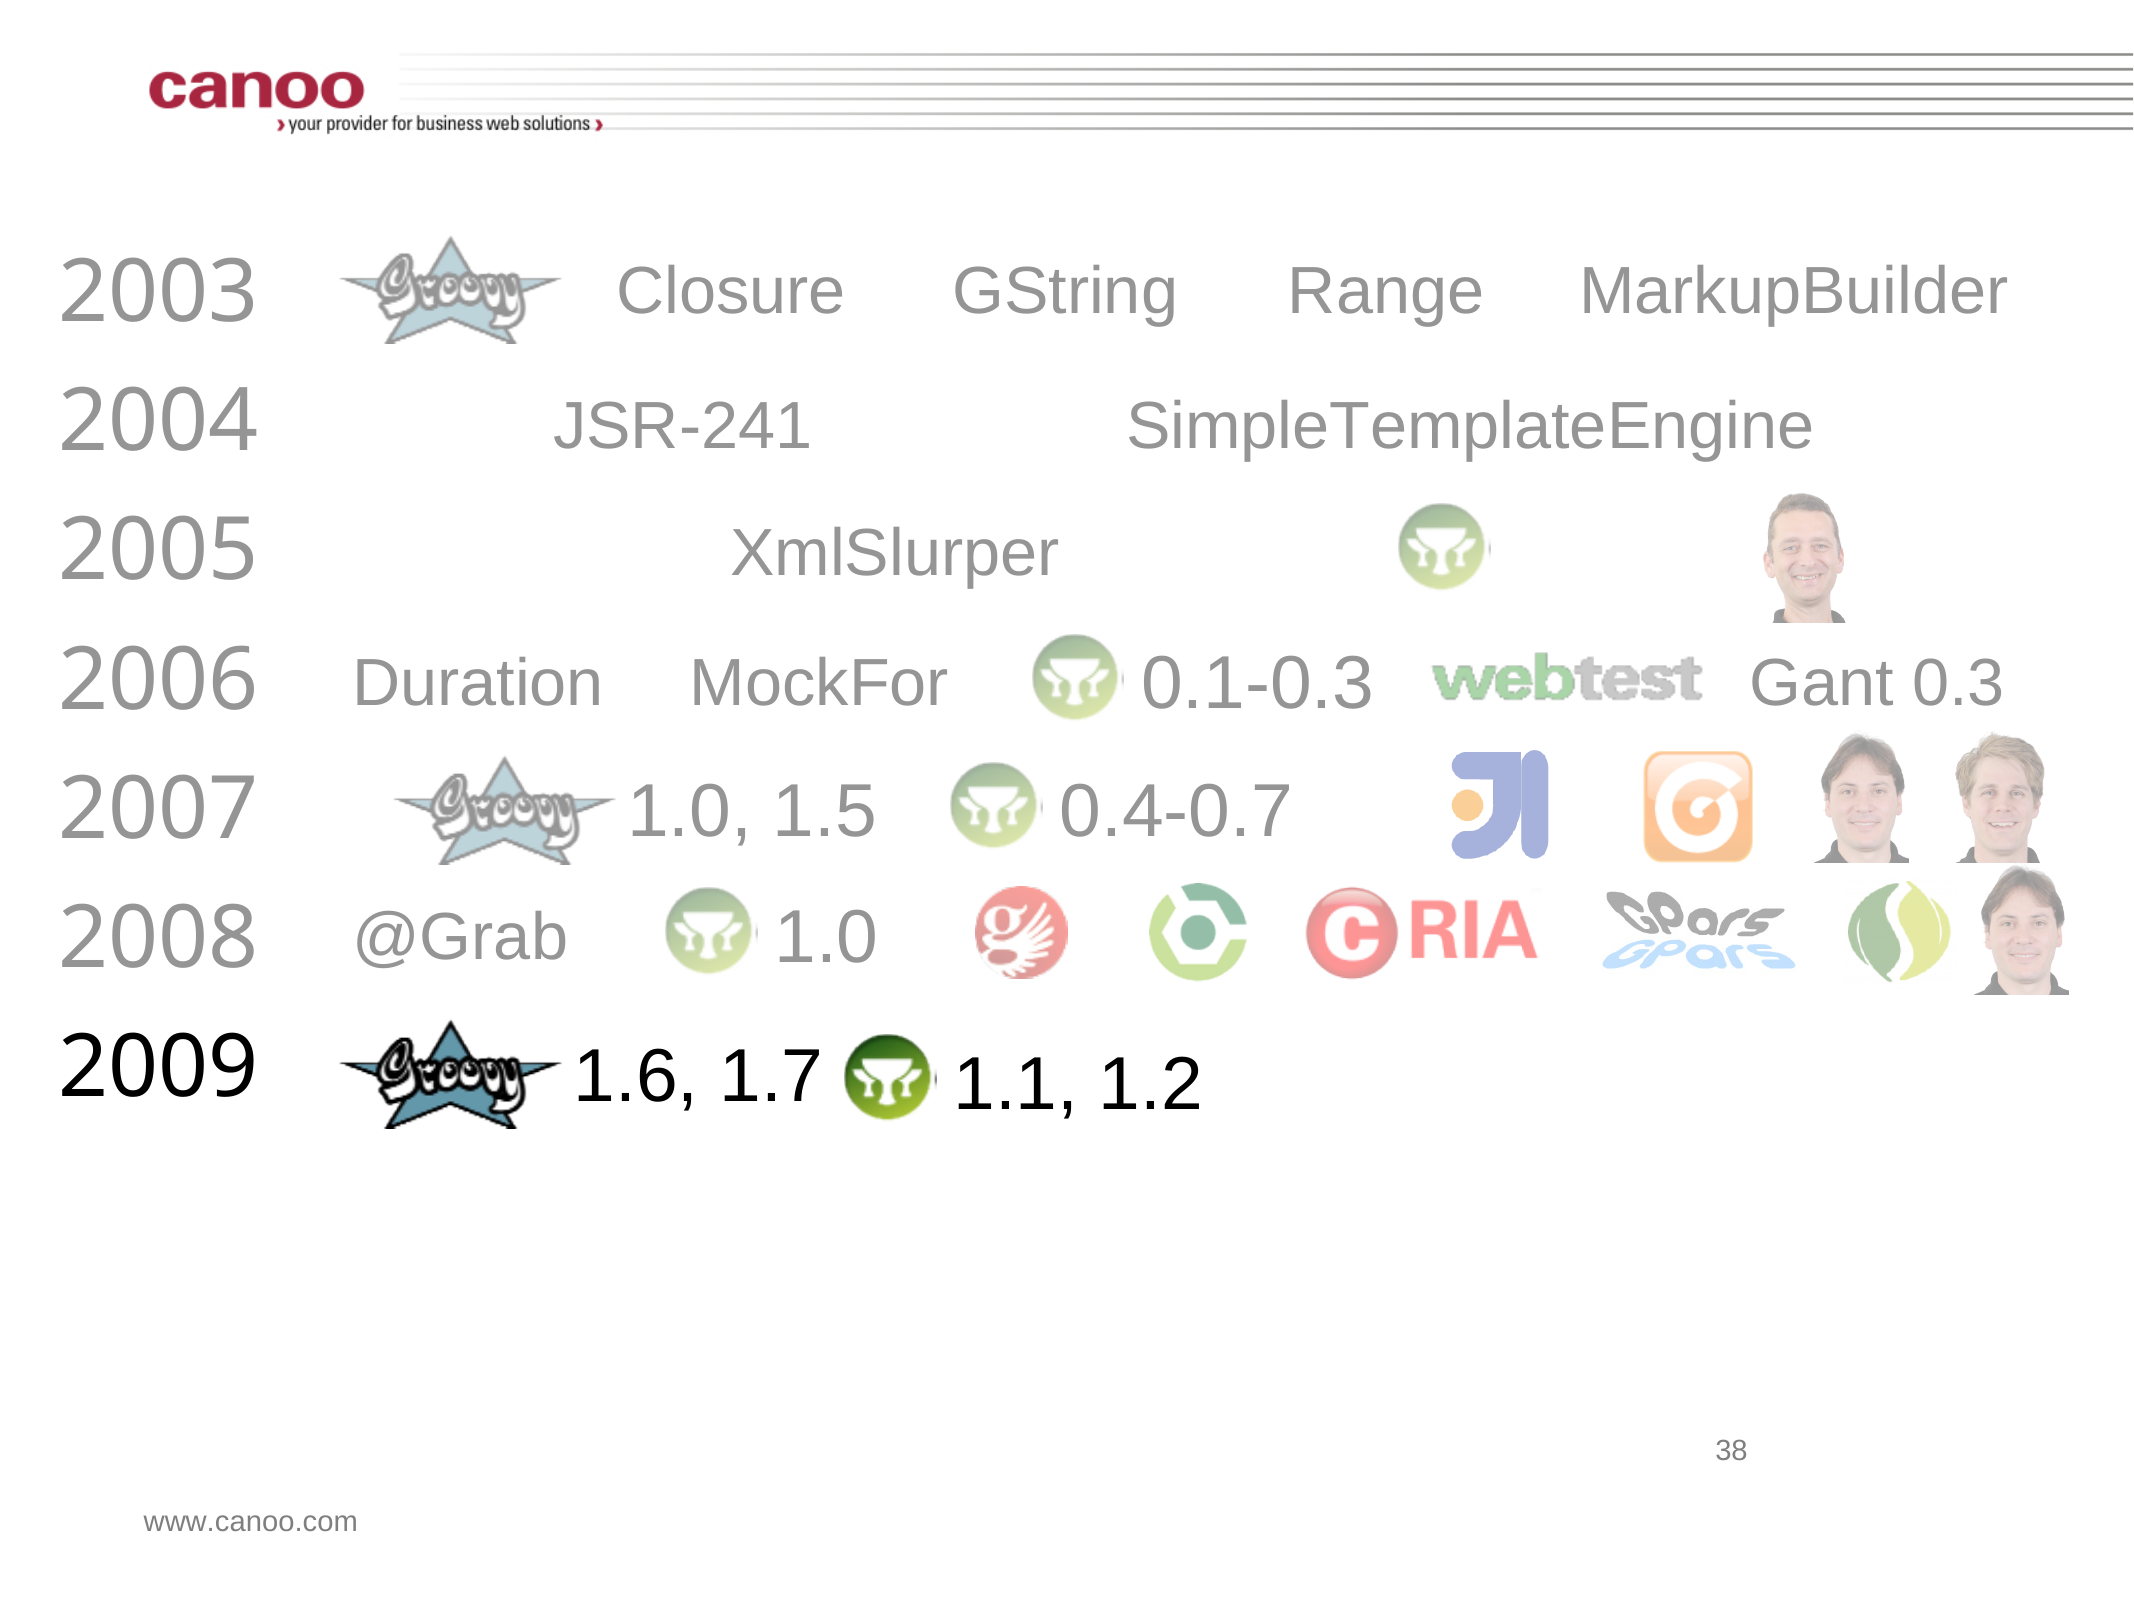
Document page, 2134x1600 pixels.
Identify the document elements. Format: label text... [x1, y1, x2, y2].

picture [844, 1034, 937, 1124]
picture [37, 225, 2101, 1129]
picture [0, 21, 2134, 188]
text_box 1.1, 1.2 [938, 1026, 1219, 1132]
text_box 1.6, 1.7 [559, 1018, 839, 1124]
text_box 2009 [43, 1013, 297, 1122]
text_box <number> [1705, 1423, 1758, 1474]
